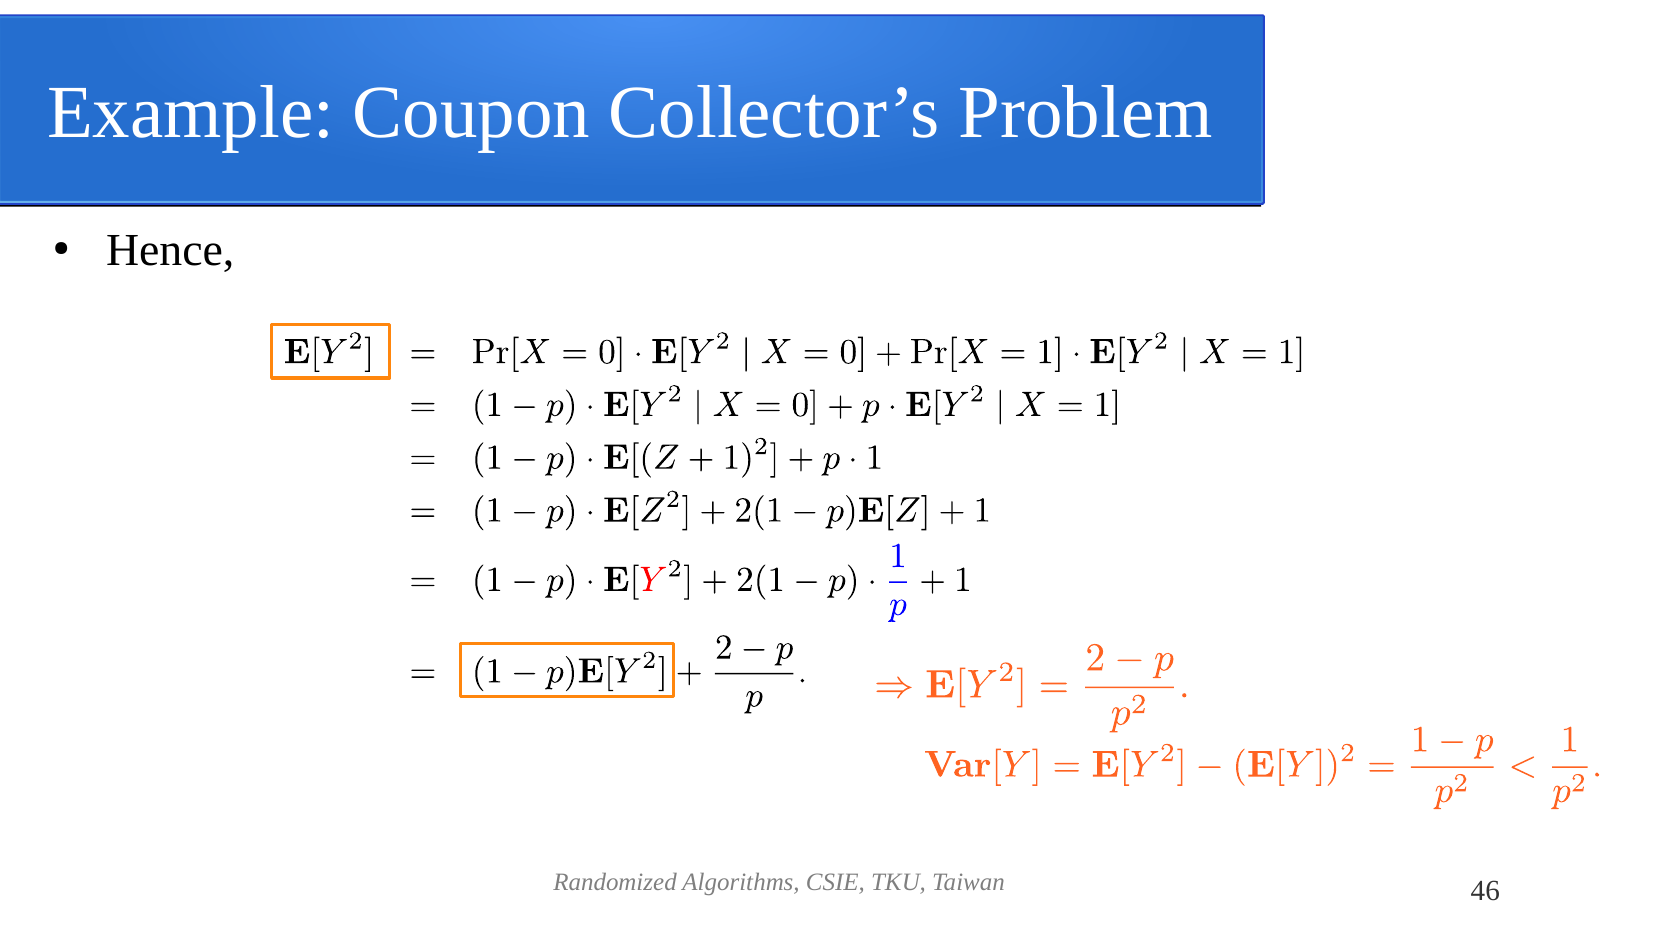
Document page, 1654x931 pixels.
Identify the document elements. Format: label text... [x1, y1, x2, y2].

title Example: Coupon Collector’s Problem [47, 35, 1264, 189]
list Hence, [273, 326, 388, 376]
picture [282, 330, 388, 376]
list Hence, [35, 224, 1524, 804]
picture [282, 330, 1600, 810]
